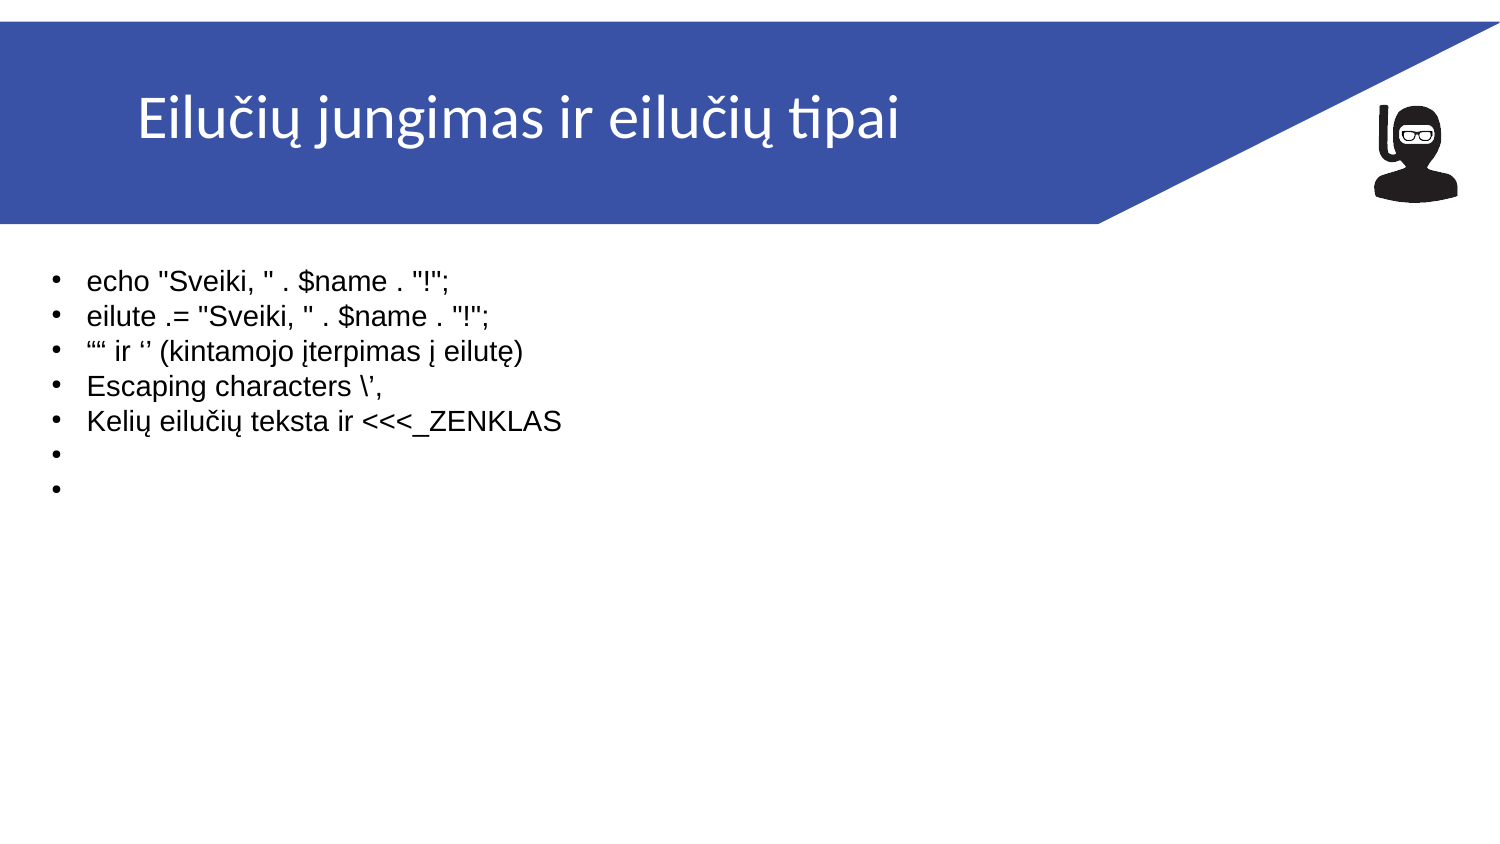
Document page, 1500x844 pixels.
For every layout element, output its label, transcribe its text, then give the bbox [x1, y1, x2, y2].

title Eilučių jungimas ir eilučių tipai [122, 72, 1326, 167]
text_box [1096, 111, 1500, 227]
text_box echo "Sveiki, " . $name . "!"; eilute .= "Sveiki, " . $name . "!"; ““ ir ‘’ (kintamojo įterpimas į eilutę) Escaping characters \’, Kelių eilučių teksta ir <<<_ZENKLAS [36, 247, 1389, 789]
picture [1326, 72, 1500, 211]
text_box [1404, 23, 1500, 72]
